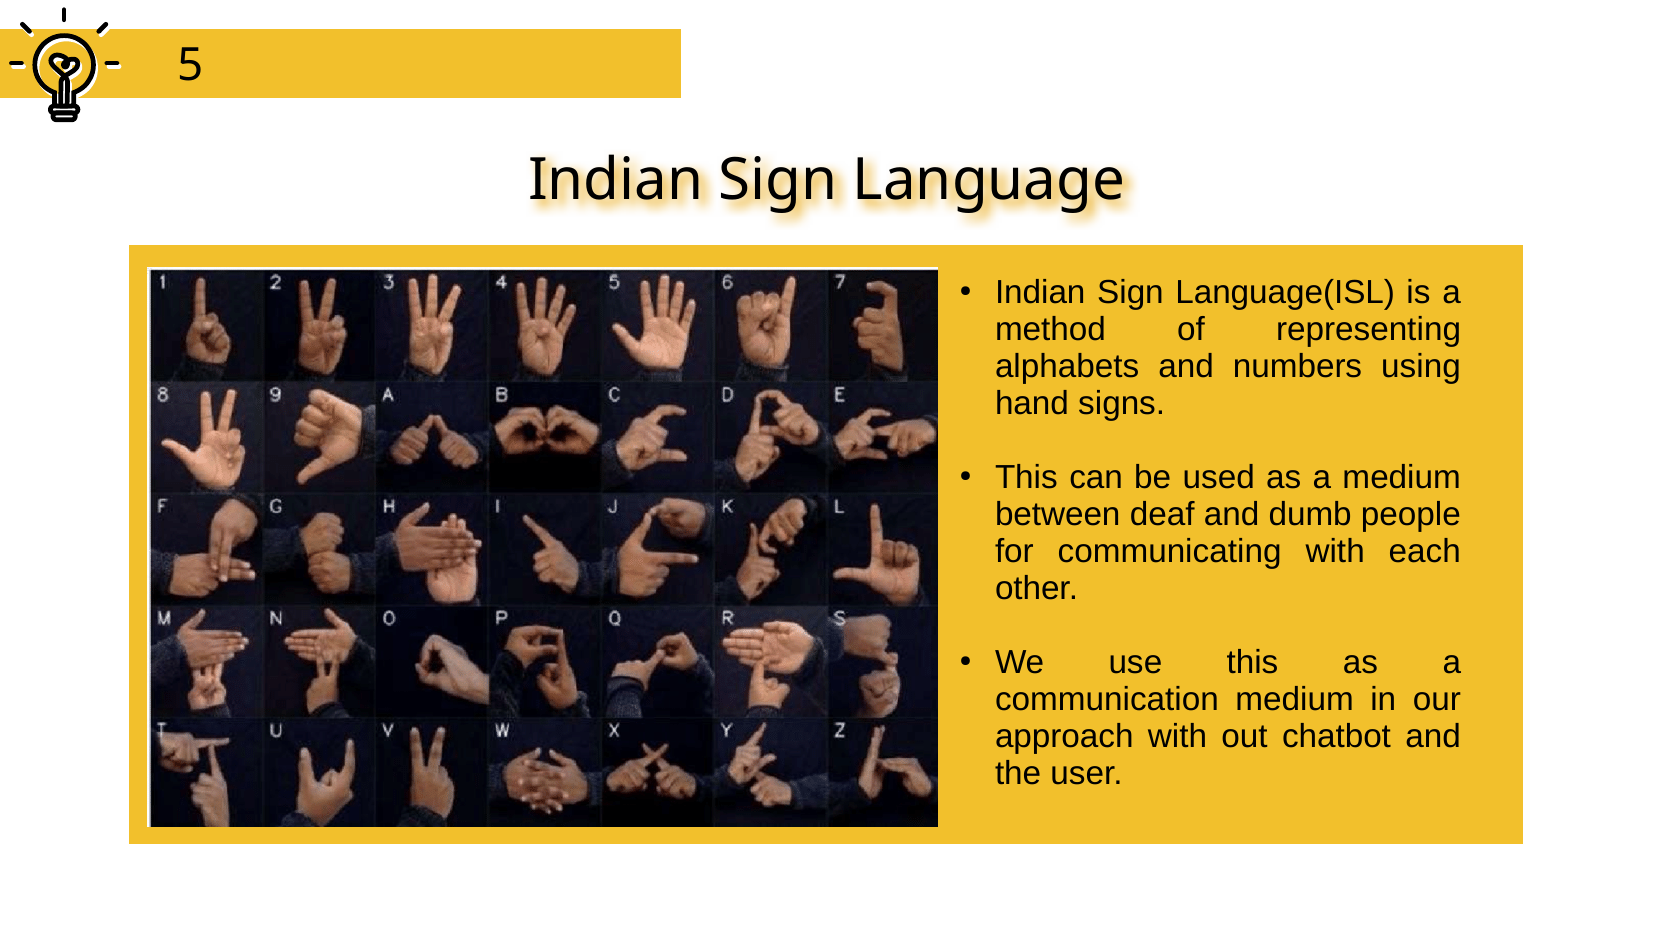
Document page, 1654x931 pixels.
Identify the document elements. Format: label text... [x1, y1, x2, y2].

picture [147, 267, 938, 827]
title 5 [177, 29, 623, 97]
text_box Indian Sign Language(ISL) is a method of representing alphabets and numbers using hand signs. This can be used as a medium between deaf and dumb people for communicating with each other. We use this as a communication medium in our approach with out chatbot and the user. [944, 265, 1477, 827]
title Indian Sign Language [147, 118, 1506, 237]
